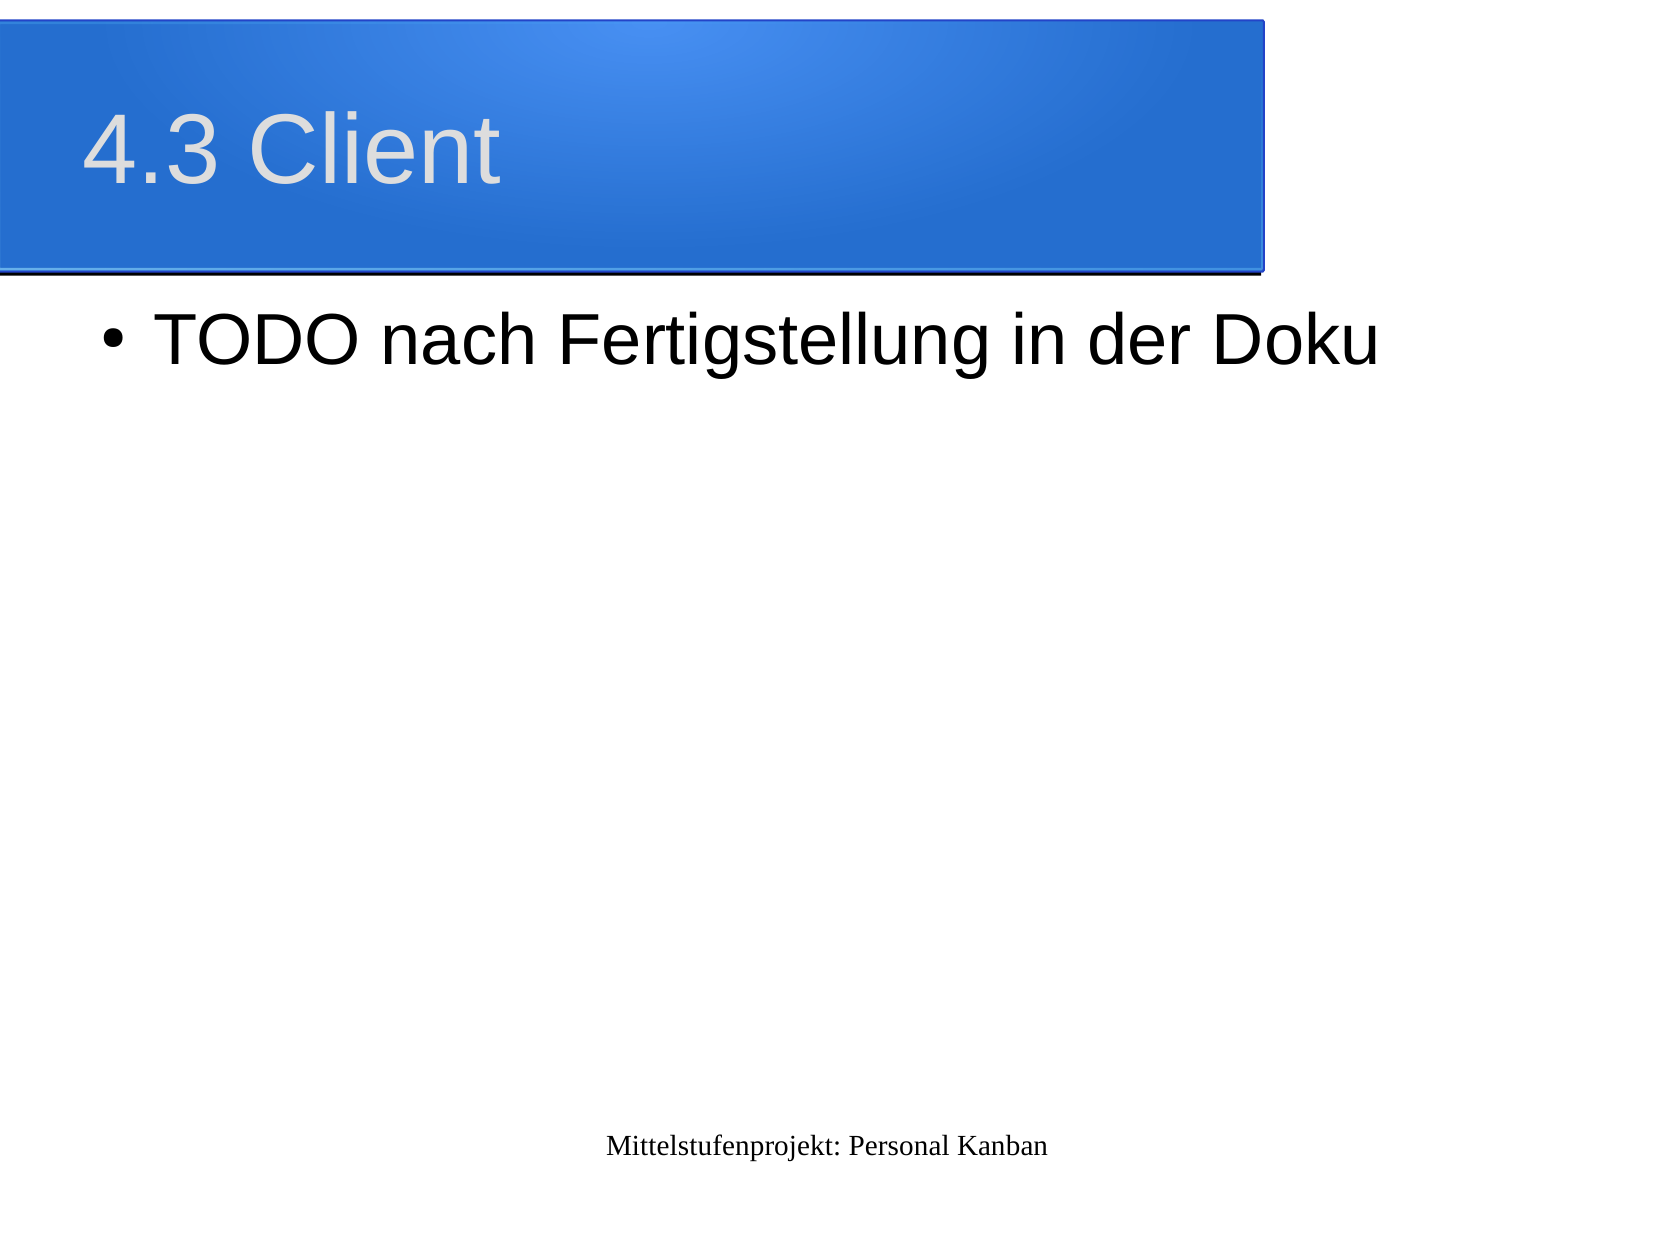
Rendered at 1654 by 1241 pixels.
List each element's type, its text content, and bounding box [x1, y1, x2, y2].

title 4.3 Client [82, 47, 1235, 252]
list TODO nach Fertigstellung in der Doku [82, 299, 1571, 1019]
